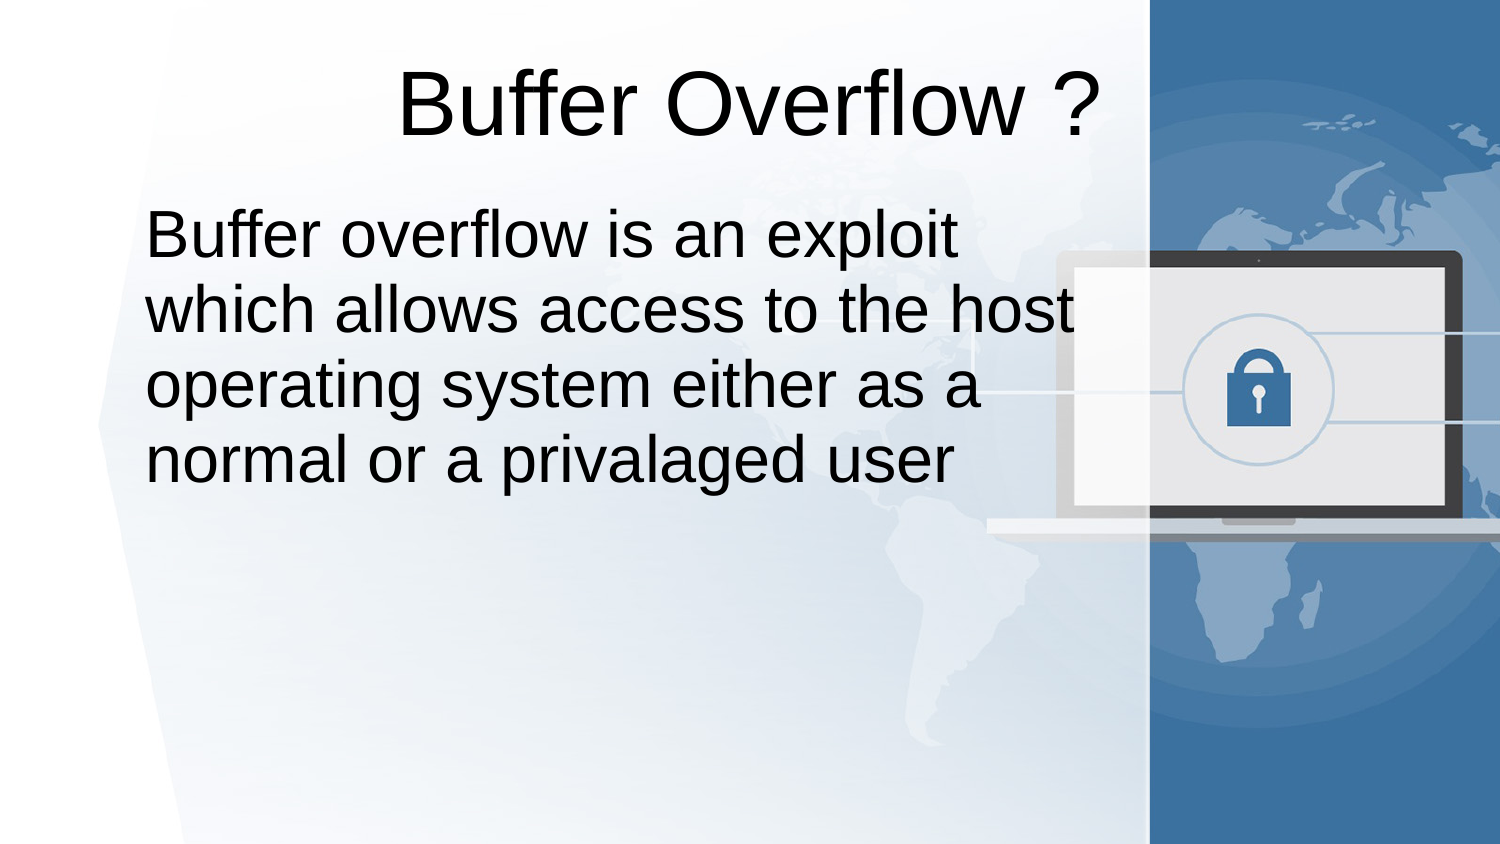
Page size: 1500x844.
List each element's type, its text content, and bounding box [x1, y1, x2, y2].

picture [0, 0, 1500, 844]
title Buffer Overflow ? [75, 33, 1425, 175]
list Buffer overflow is an exploit which allows access to the host operating system either as a normal or a privalaged user [75, 197, 1126, 687]
